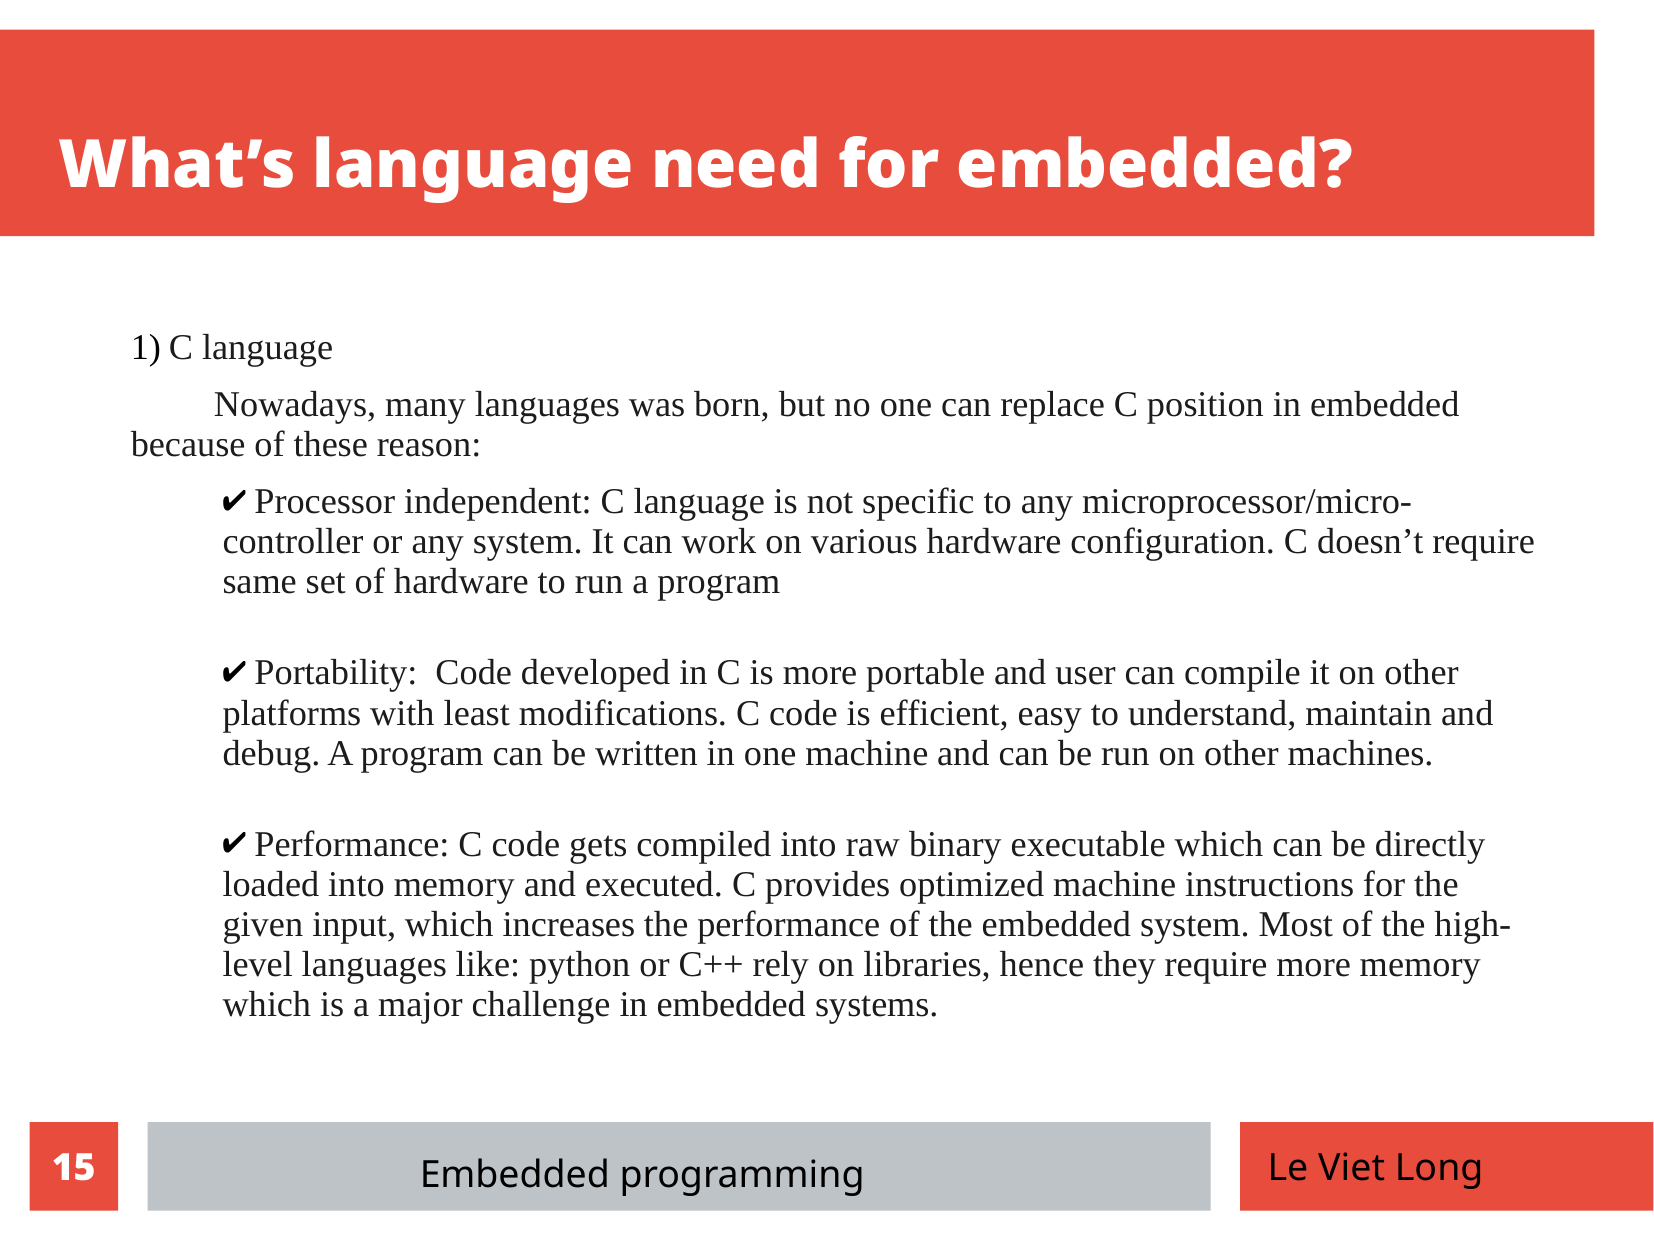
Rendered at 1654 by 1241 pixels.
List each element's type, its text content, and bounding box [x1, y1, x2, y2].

title What’s language need for embedded? [59, 59, 1595, 207]
list C language Nowadays, many languages was born, but no one can replace C position in embedded because of these reason: Processor independent: C language is not specific to any microprocessor/micro-controller or any system. It can work on various hardware configuration. C doesn’t require same set of hardware to run a program Portability: Code developed in C is more portable and user can compile it on other platforms with least modifications. C code is efficient, easy to understand, maintain and debug. A program can be written in one machine and can be run on other machines. Performance: C code gets compiled into raw binary executable which can be directly loaded into memory and executed. C provides optimized machine instructions for the given input, which increases the performance of the embedded system. Most of the high-level languages like: python or C++ rely on libraries, hence they require more memory which is a major challenge in embedded systems. [39, 270, 1546, 1038]
text_box Le Viet Long [1252, 1132, 1538, 1192]
text_box Embedded programming [405, 1140, 1021, 1199]
